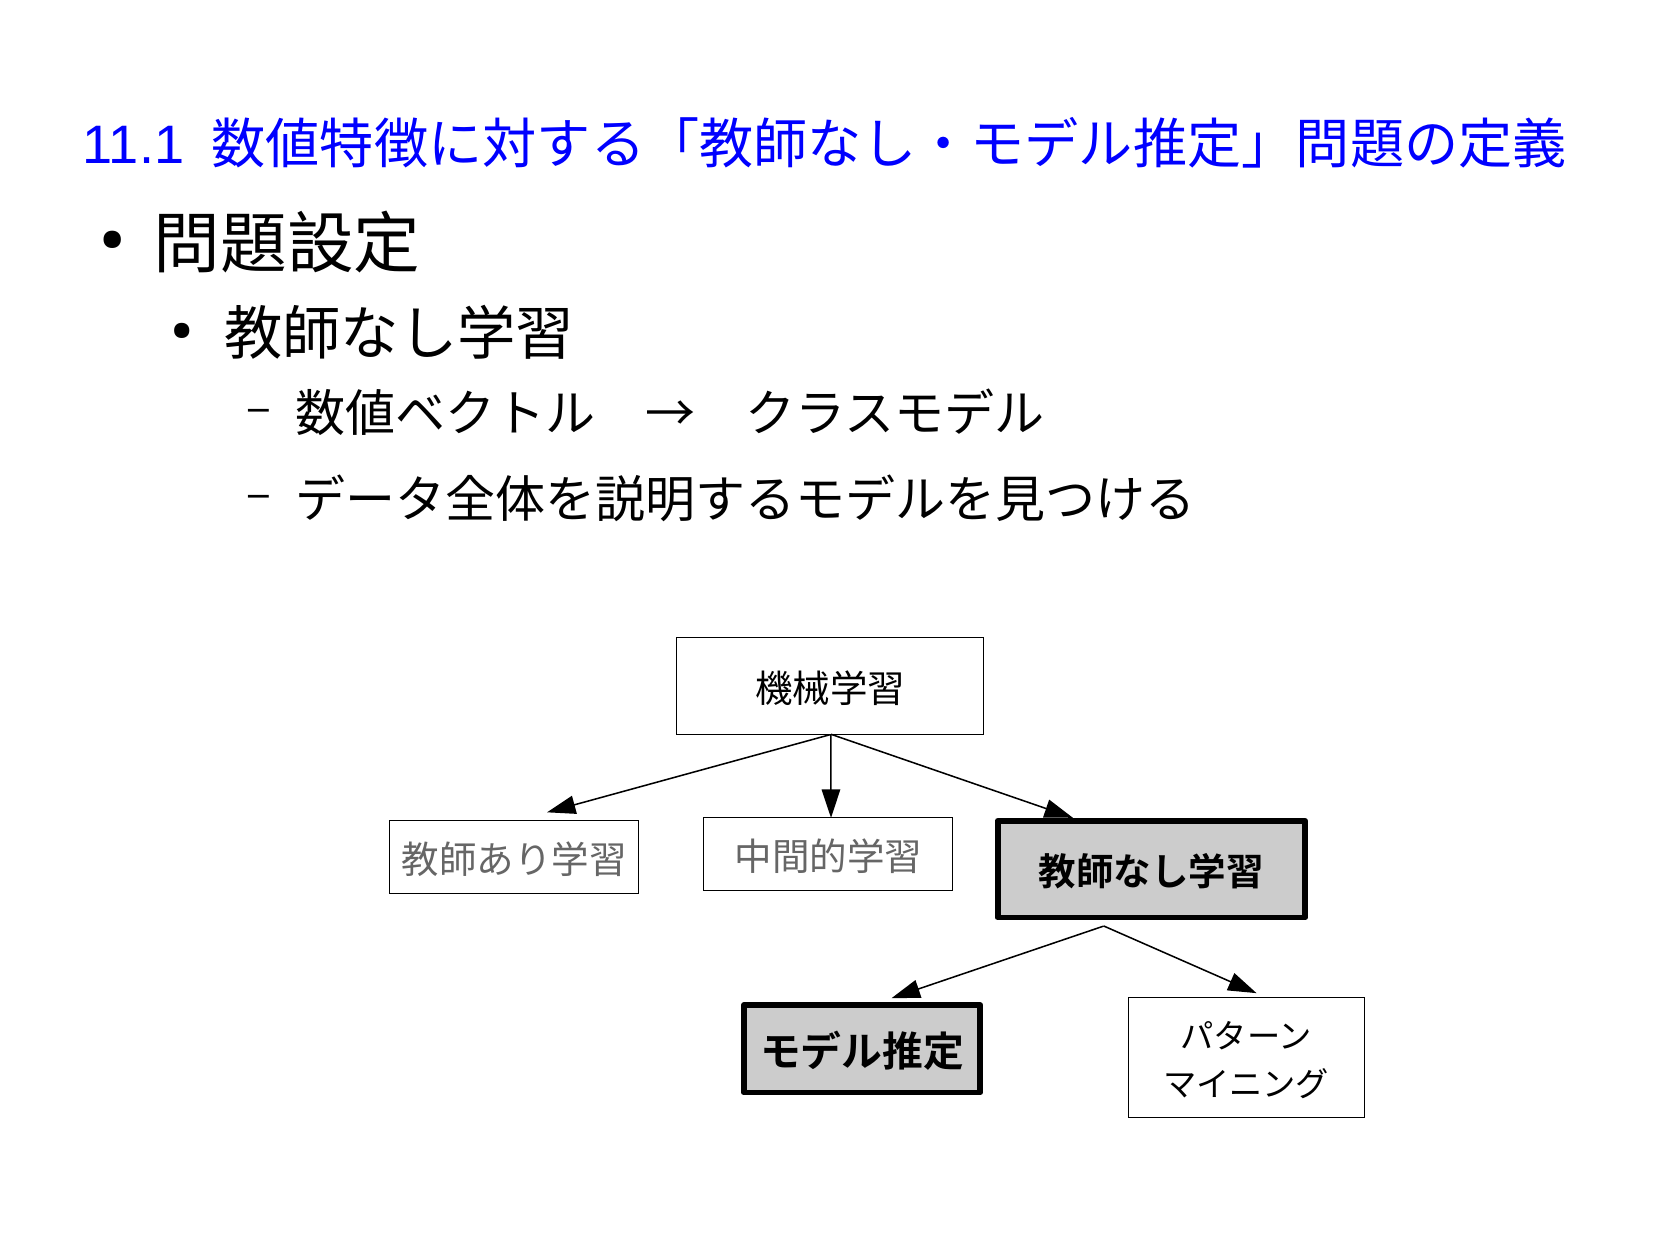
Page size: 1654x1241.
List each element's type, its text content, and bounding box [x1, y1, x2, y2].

list 問題設定 教師なし学習 数値ベクトル → クラスモデル データ全体を説明するモデルを見つける [82, 195, 1571, 916]
text_box 教師なし学習 [997, 820, 1306, 918]
text_box 中間的学習 [703, 817, 953, 891]
title 11.1 数値特徴に対する「教師なし・モデル推定」問題の定義 [82, 59, 1571, 195]
text_box 教師あり学習 [389, 820, 639, 894]
text_box モデル推定 [743, 1005, 981, 1093]
text_box 機械学習 [676, 637, 984, 735]
text_box パターン マイニング [1128, 997, 1365, 1118]
